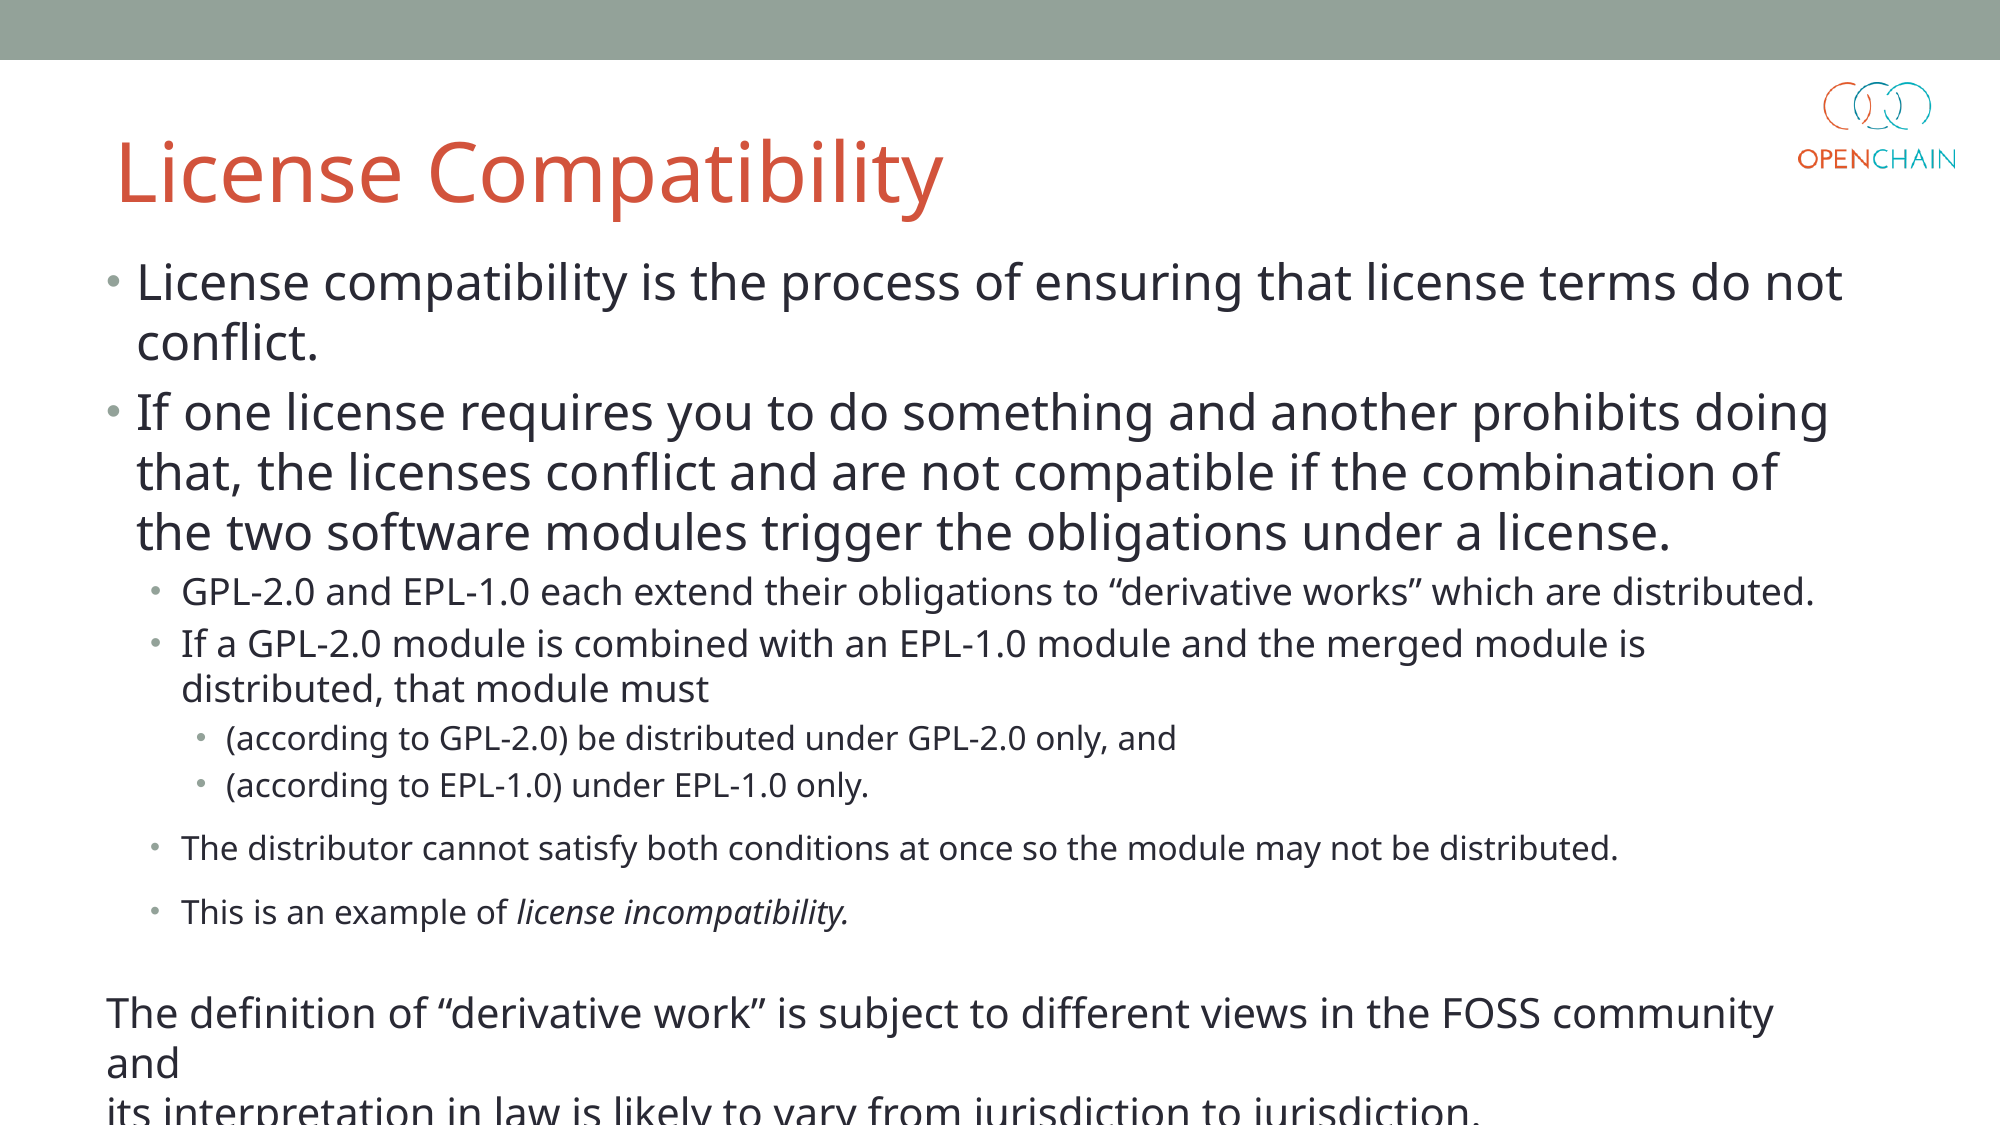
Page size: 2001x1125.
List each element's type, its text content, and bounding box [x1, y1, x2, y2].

text_box License compatibility is the process of ensuring that license terms do not conflict. If one license requires you to do something and another prohibits doing that, the licenses conflict and are not compatible if the combination of the two software modules trigger the obligations under a license. GPL-2.0 and EPL-1.0 each extend their obligations to “derivative works” which are distributed. If a GPL-2.0 module is combined with an EPL-1.0 module and the merged module is distributed, that module must (according to GPL-2.0) be distributed under GPL-2.0 only, and (according to EPL-1.0) under EPL-1.0 only. The distributor cannot satisfy both conditions at once so the module may not be distributed. This is an example of license incompatibility. The definition of “derivative work” is subject to different views in the FOSS community and its interpretation in law is likely to vary from jurisdiction to jurisdiction. [91, 243, 1863, 1093]
picture [1798, 82, 1955, 169]
text_box License Compatibility [99, 87, 1900, 250]
